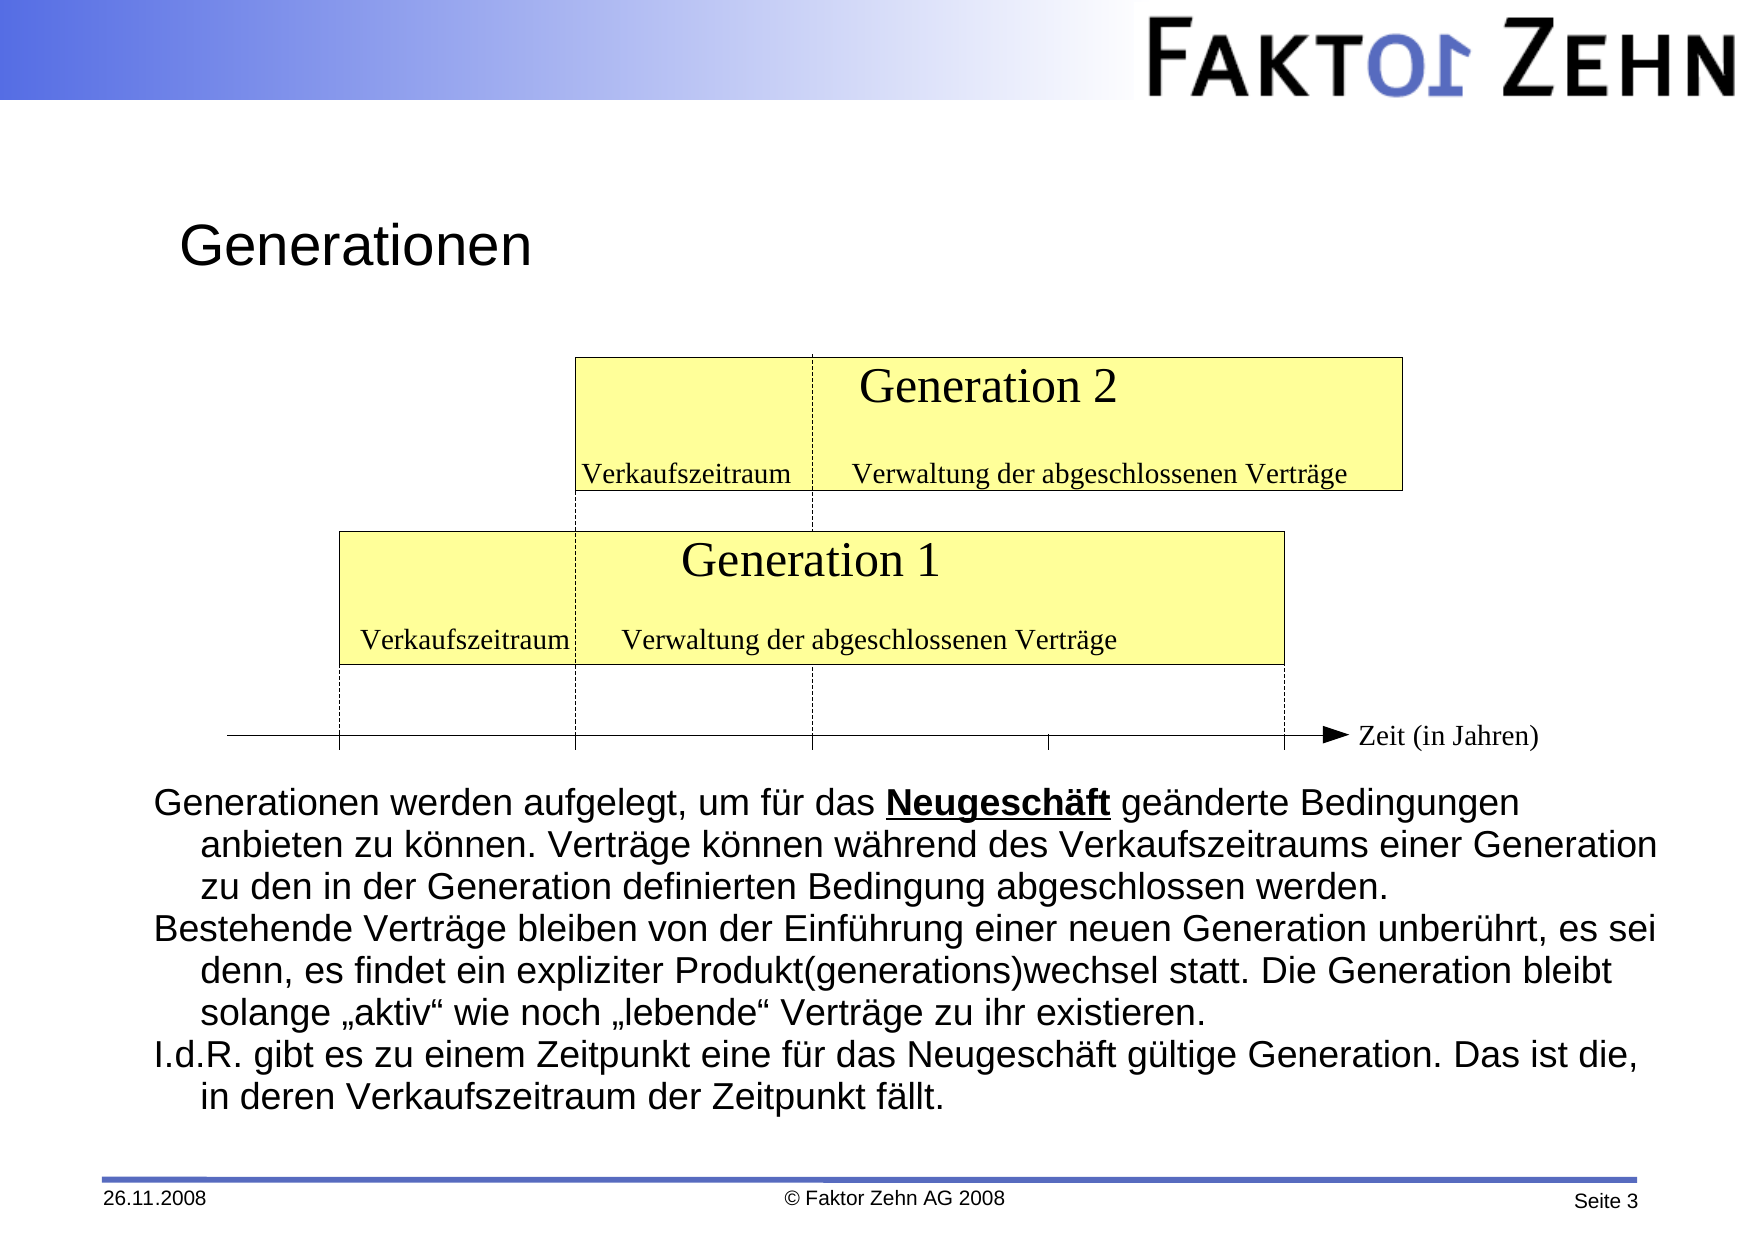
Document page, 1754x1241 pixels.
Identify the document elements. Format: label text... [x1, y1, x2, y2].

title Generationen [179, 142, 1576, 349]
text_box Generation 2 [575, 357, 1403, 491]
text_box Verwaltung der abgeschlossenen Verträge [812, 457, 1388, 491]
text_box Verkaufszeitraum [354, 623, 576, 657]
text_box Zeit (in Jahren) [1358, 719, 1565, 753]
picture [1133, 2, 1749, 105]
text_box Verkaufszeitraum [575, 457, 798, 491]
text_box Generationen werden aufgelegt, um für das Neugeschäft geänderte Bedingungen anbieten zu können. Verträge können während des Verkaufszeitraums einer Generation zu den in der Generation definierten Bedingung abgeschlossen werden. Bestehende Verträge bleiben von der Einführung einer neuen Generation unberührt, es sei denn, es findet ein expliziter Produkt(generations)wechsel statt. Die Generation bleibt solange „aktiv“ wie noch „lebende“ Verträge zu ihr existieren. I.d.R. gibt es zu einem Zeitpunkt eine für das Neugeschäft gültige Generation. Das ist die, in deren Verkaufszeitraum der Zeitpunkt fällt. [59, 781, 1669, 1167]
text_box Generation 1 [339, 531, 1285, 665]
text_box Verwaltung der abgeschlossenen Verträge [581, 623, 1158, 657]
